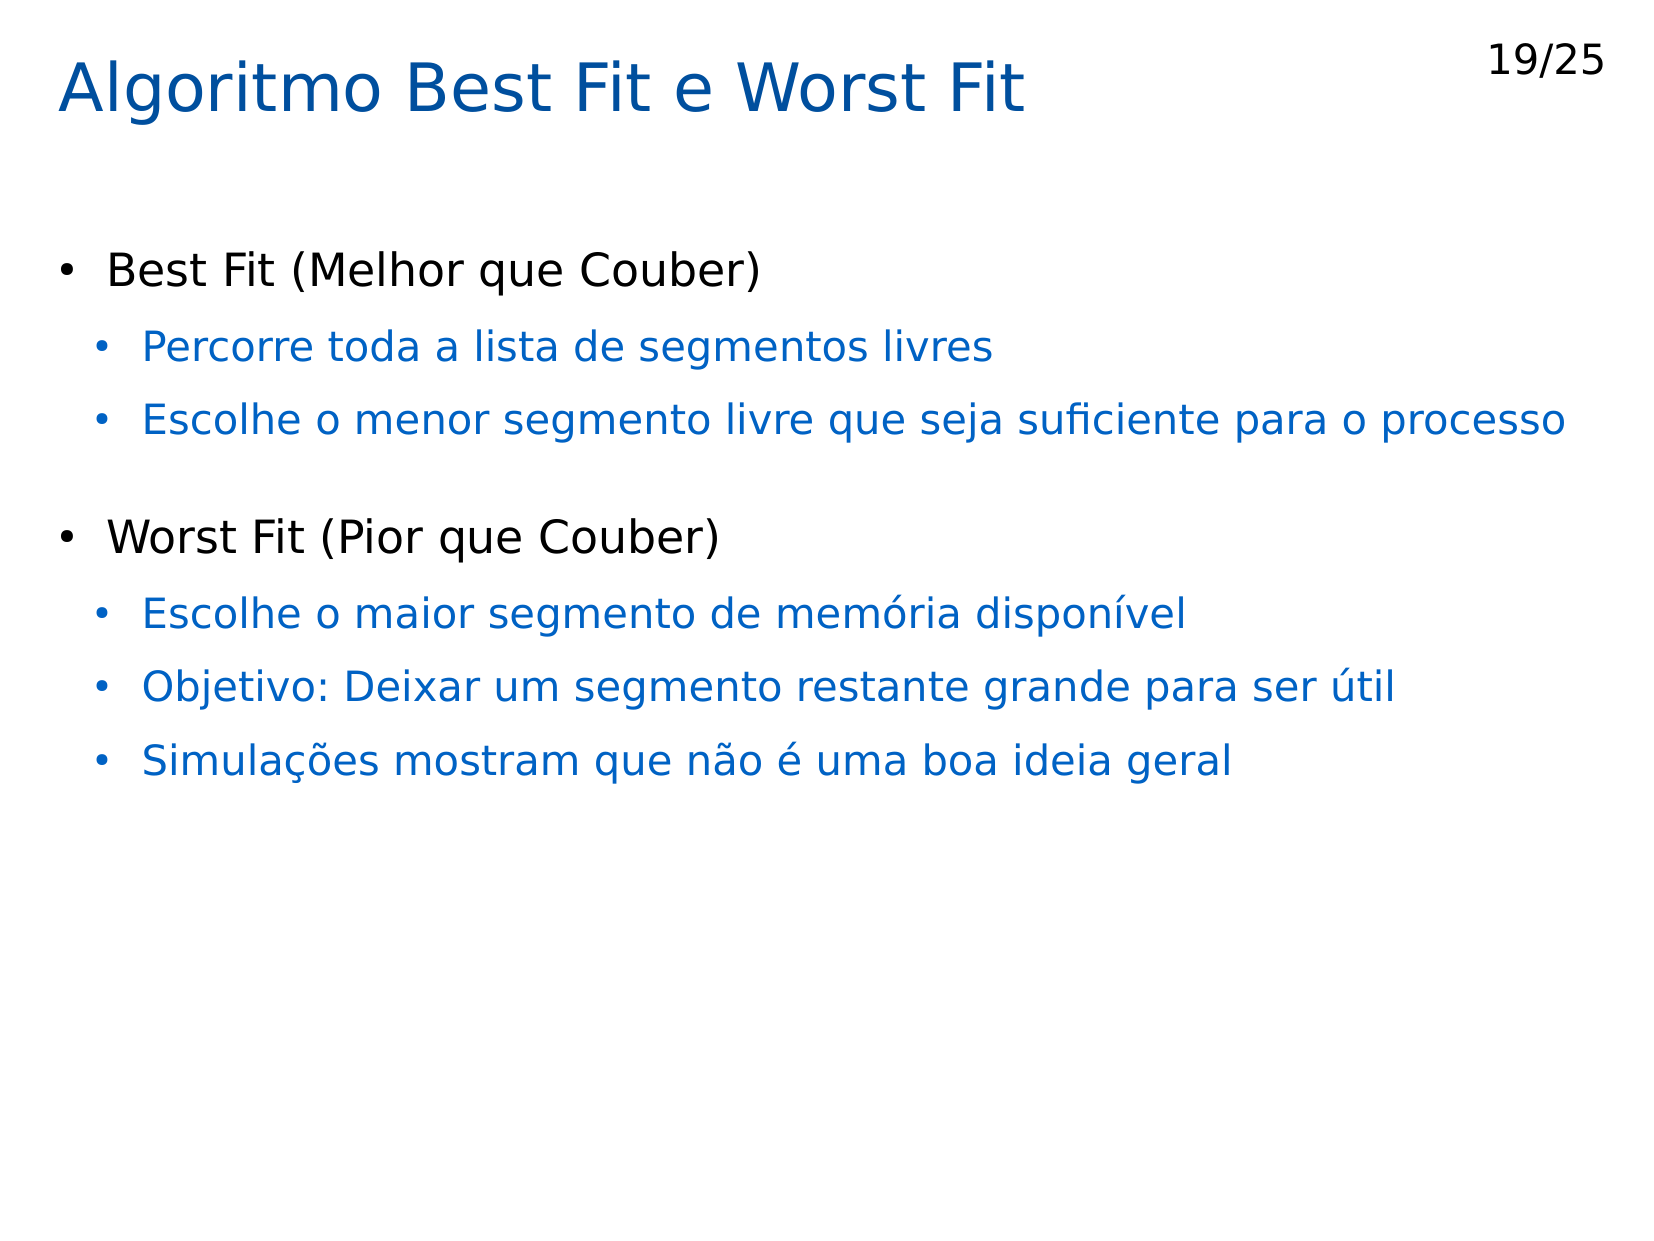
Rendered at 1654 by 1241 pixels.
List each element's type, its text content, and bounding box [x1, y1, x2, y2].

list Best Fit (Melhor que Couber) Percorre toda a lista de segmentos livres Escolhe o menor segmento livre que seja suficiente para o processo Worst Fit (Pior que Couber) Escolhe o maior segmento de memória disponível Objetivo: Deixar um segmento restante grande para ser útil Simulações mostram que não é uma boa ideia geral [59, 236, 1595, 1211]
title Algoritmo Best Fit e Worst Fit [59, 29, 1506, 148]
